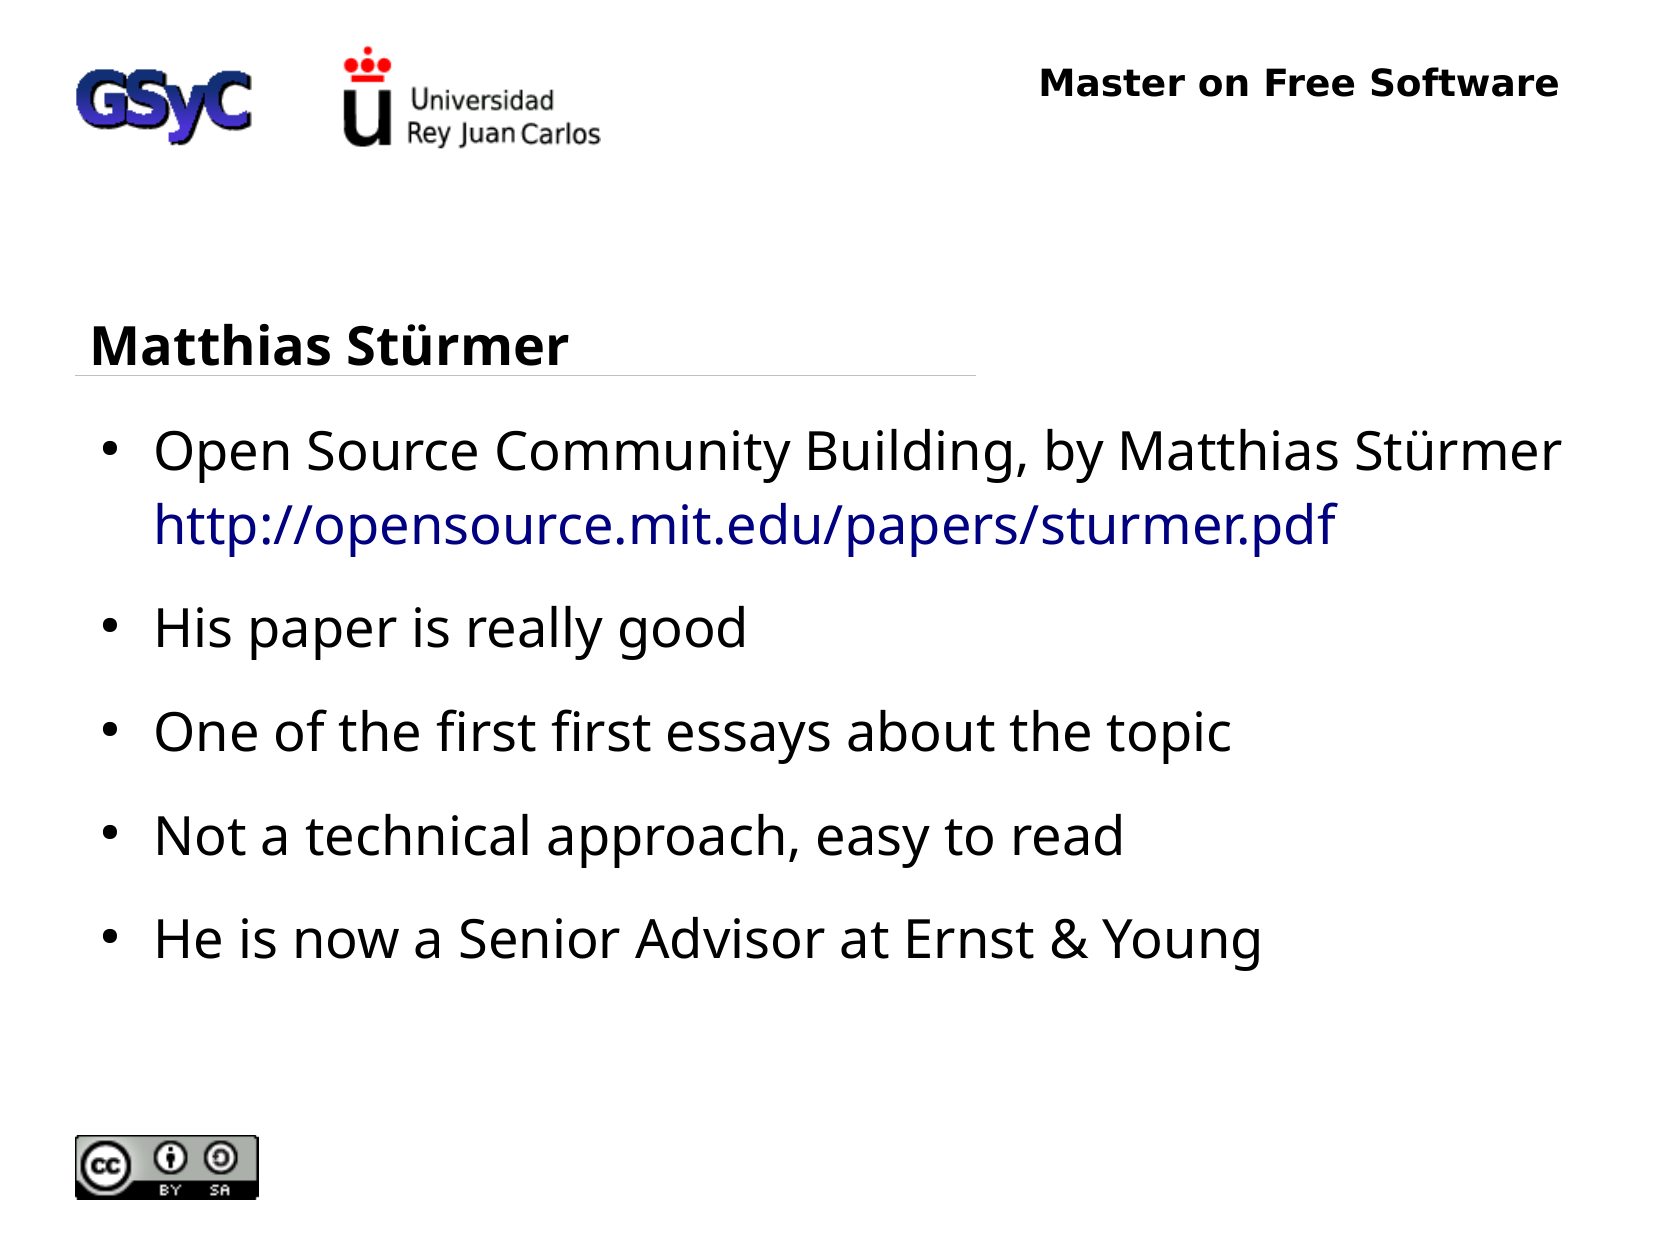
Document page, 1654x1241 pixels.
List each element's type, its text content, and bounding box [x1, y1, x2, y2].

text_box [75, 412, 1576, 1163]
list Open Source Community Building, by Matthias Stürmer http://opensource.mit.edu/papers/sturmer.pdf His paper is really good One of the first first essays about the topic Not a technical approach, easy to read He is now a Senior Advisor at Ernst & Young [82, 412, 1571, 1109]
text_box Matthias Stürmer [75, 300, 1538, 381]
picture [75, 46, 601, 150]
picture [75, 1163, 259, 1200]
